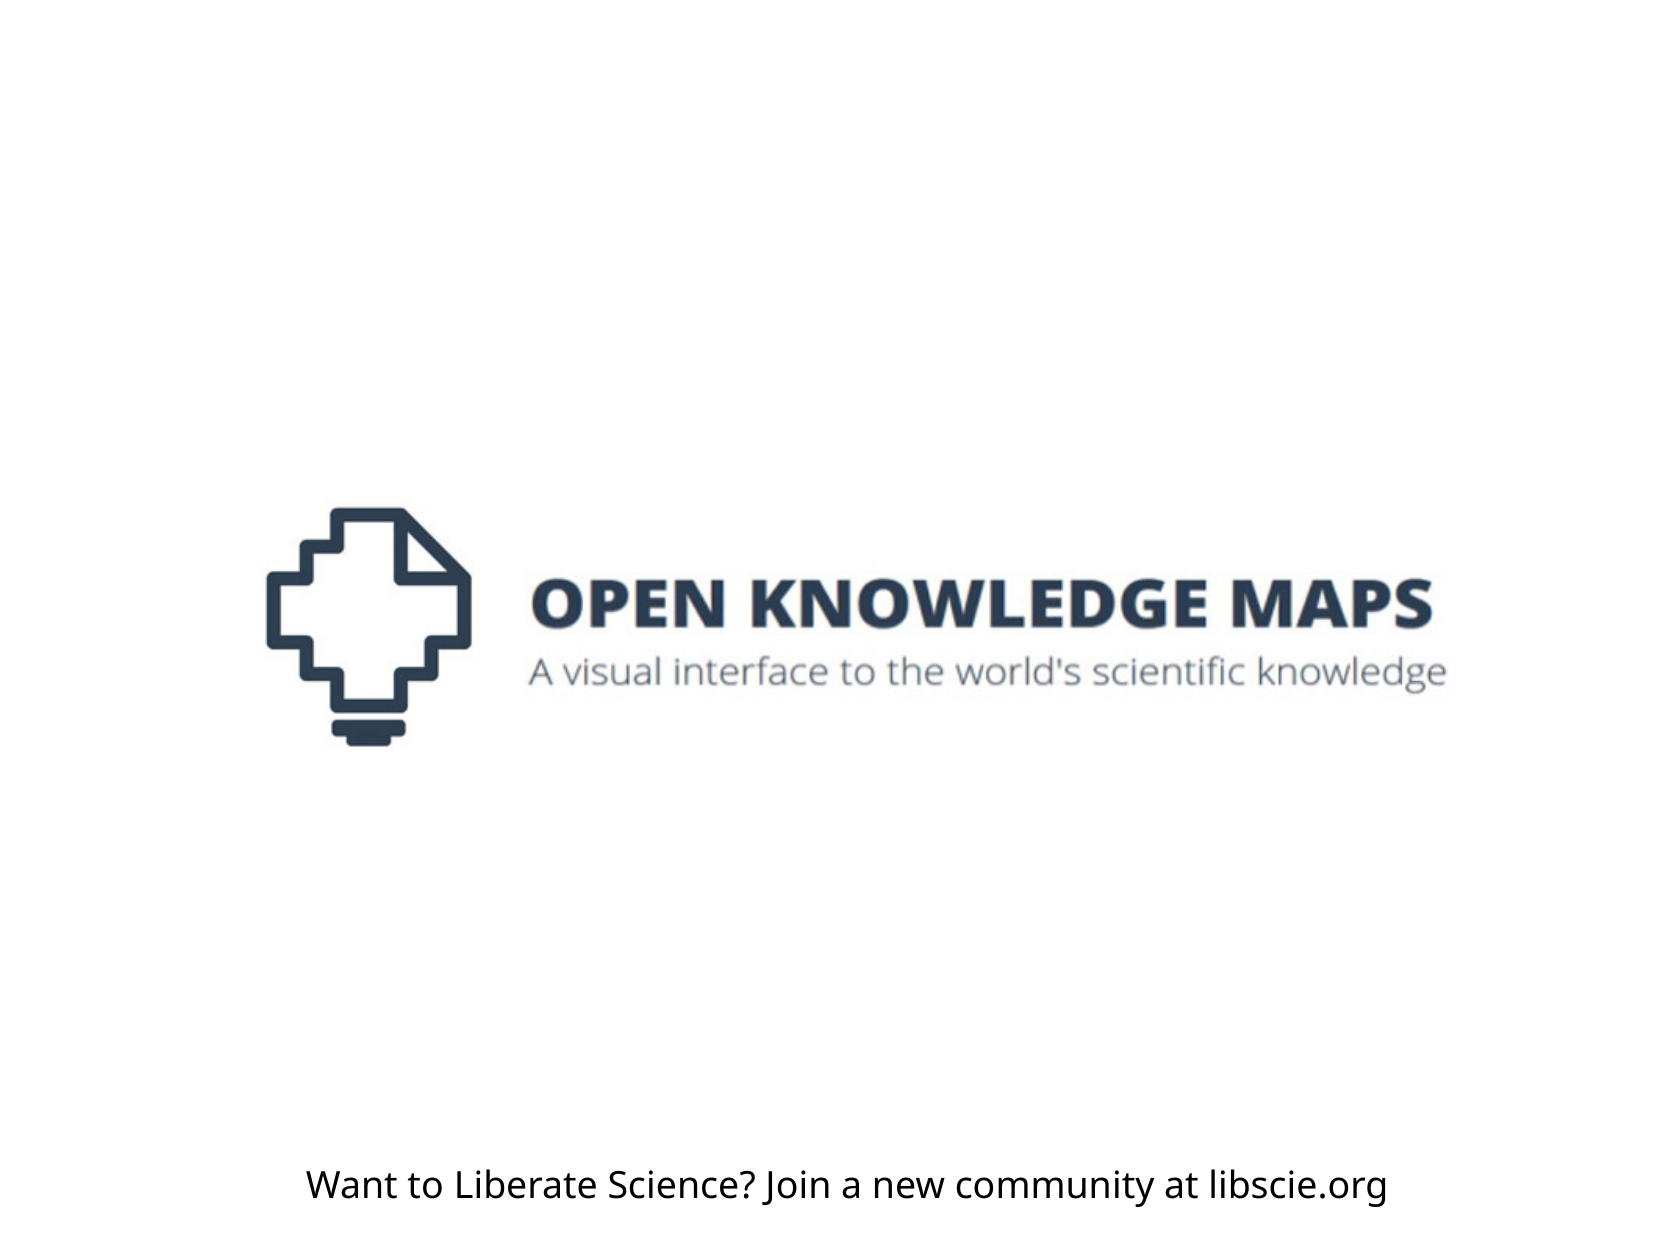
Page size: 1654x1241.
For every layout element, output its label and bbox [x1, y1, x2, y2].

picture [100, 385, 1554, 855]
